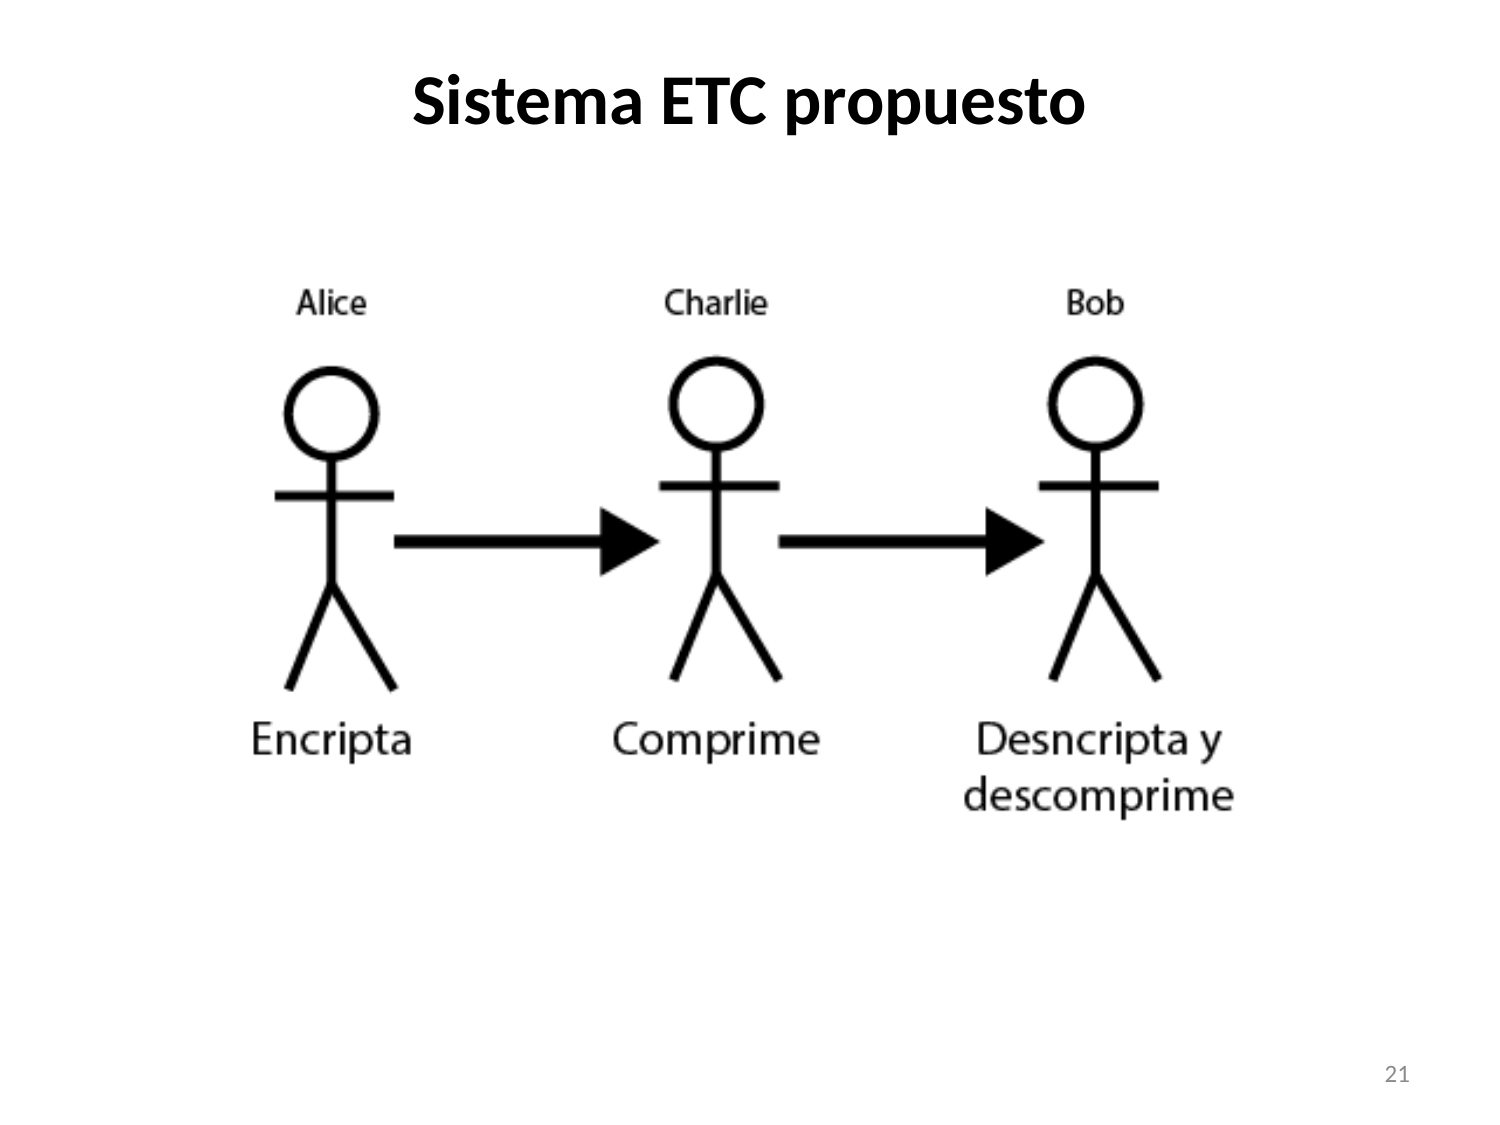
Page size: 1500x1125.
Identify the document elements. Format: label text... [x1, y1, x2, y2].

slide_number <número> [1074, 1042, 1425, 1103]
picture [210, 257, 1281, 844]
title Sistema ETC propuesto [75, 45, 1425, 233]
